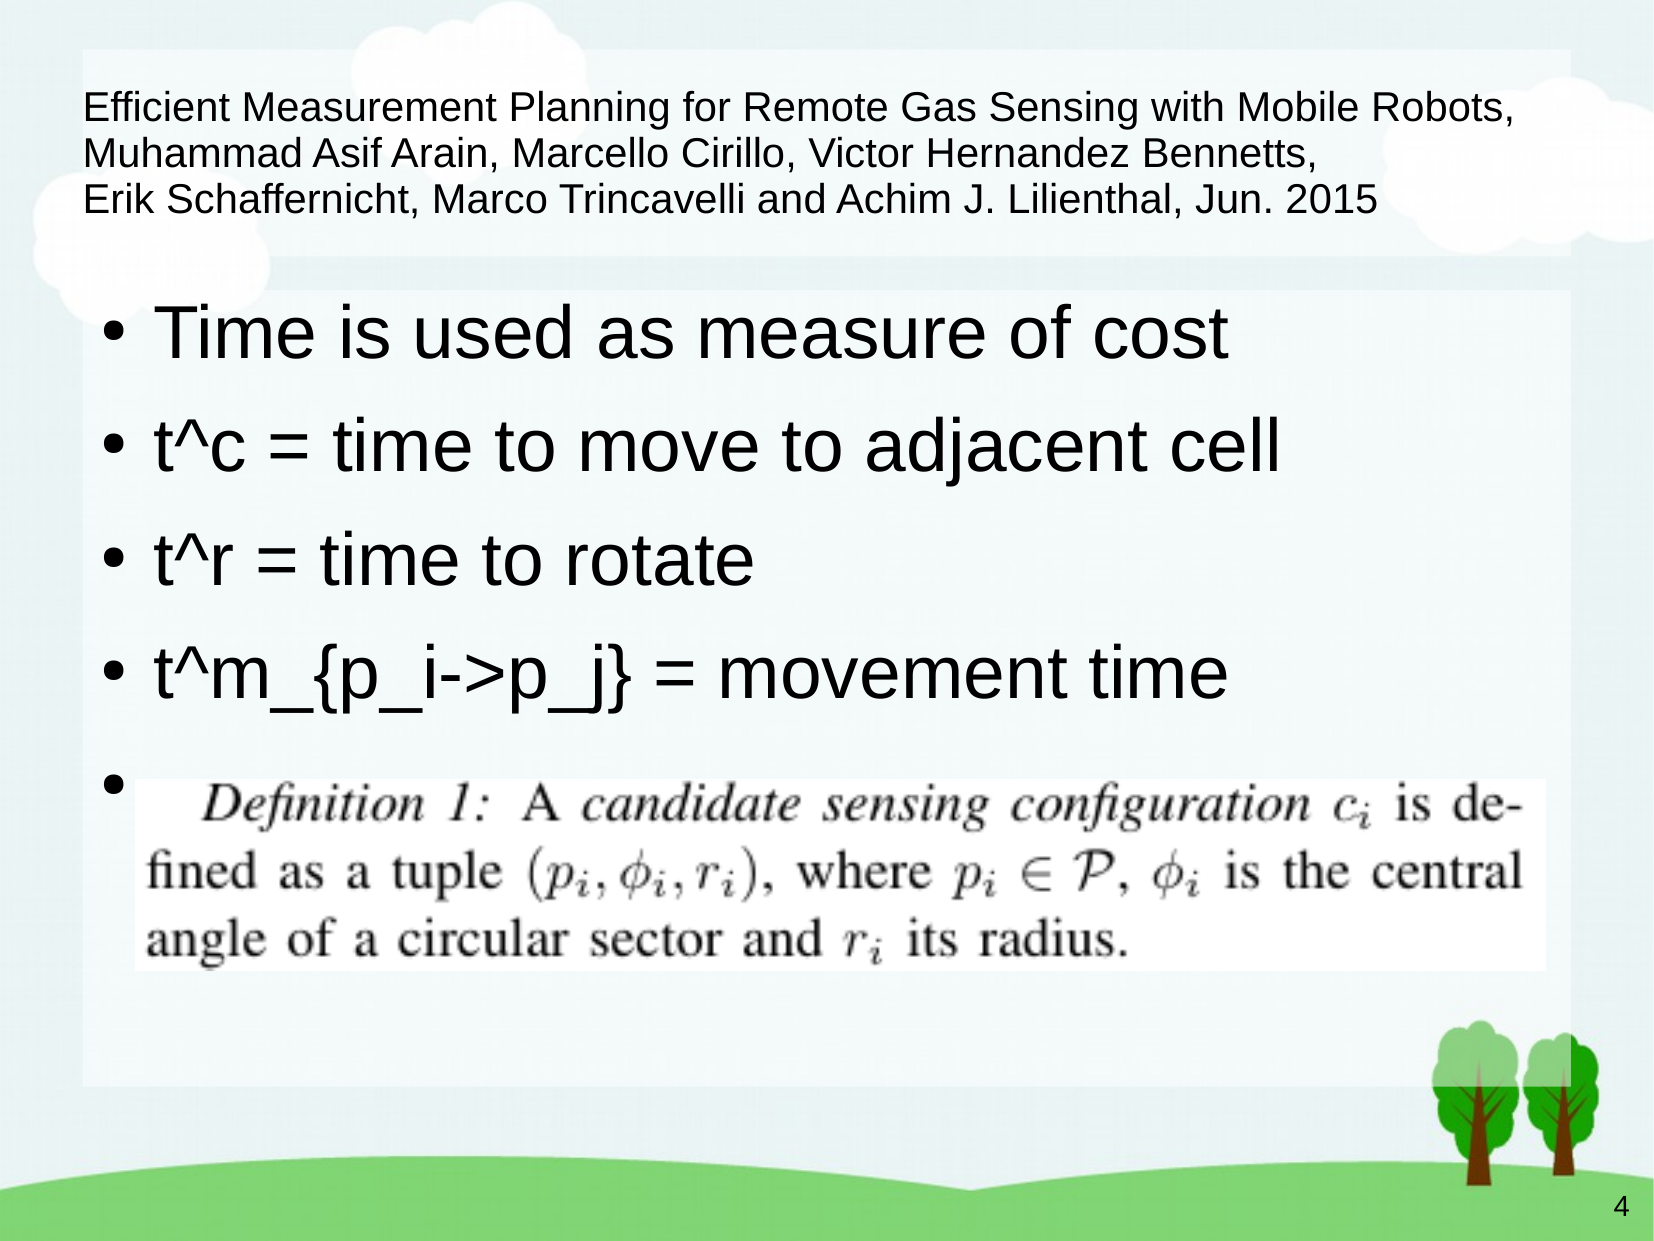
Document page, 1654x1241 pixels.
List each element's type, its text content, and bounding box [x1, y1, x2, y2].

picture [0, 0, 1654, 1241]
title Efficient Measurement Planning for Remote Gas Sensing with Mobile Robots, Muhammad Asif Arain, Marcello Cirillo, Victor Hernandez Bennetts, Erik Schaffernicht, Marco Trincavelli and Achim J. Lilienthal, Jun. 2015 [82, 49, 1571, 257]
list Time is used as measure of cost t^c = time to move to adjacent cell t^r = time to rotate t^m_{p_i->p_j} = movement time [82, 290, 1571, 1087]
